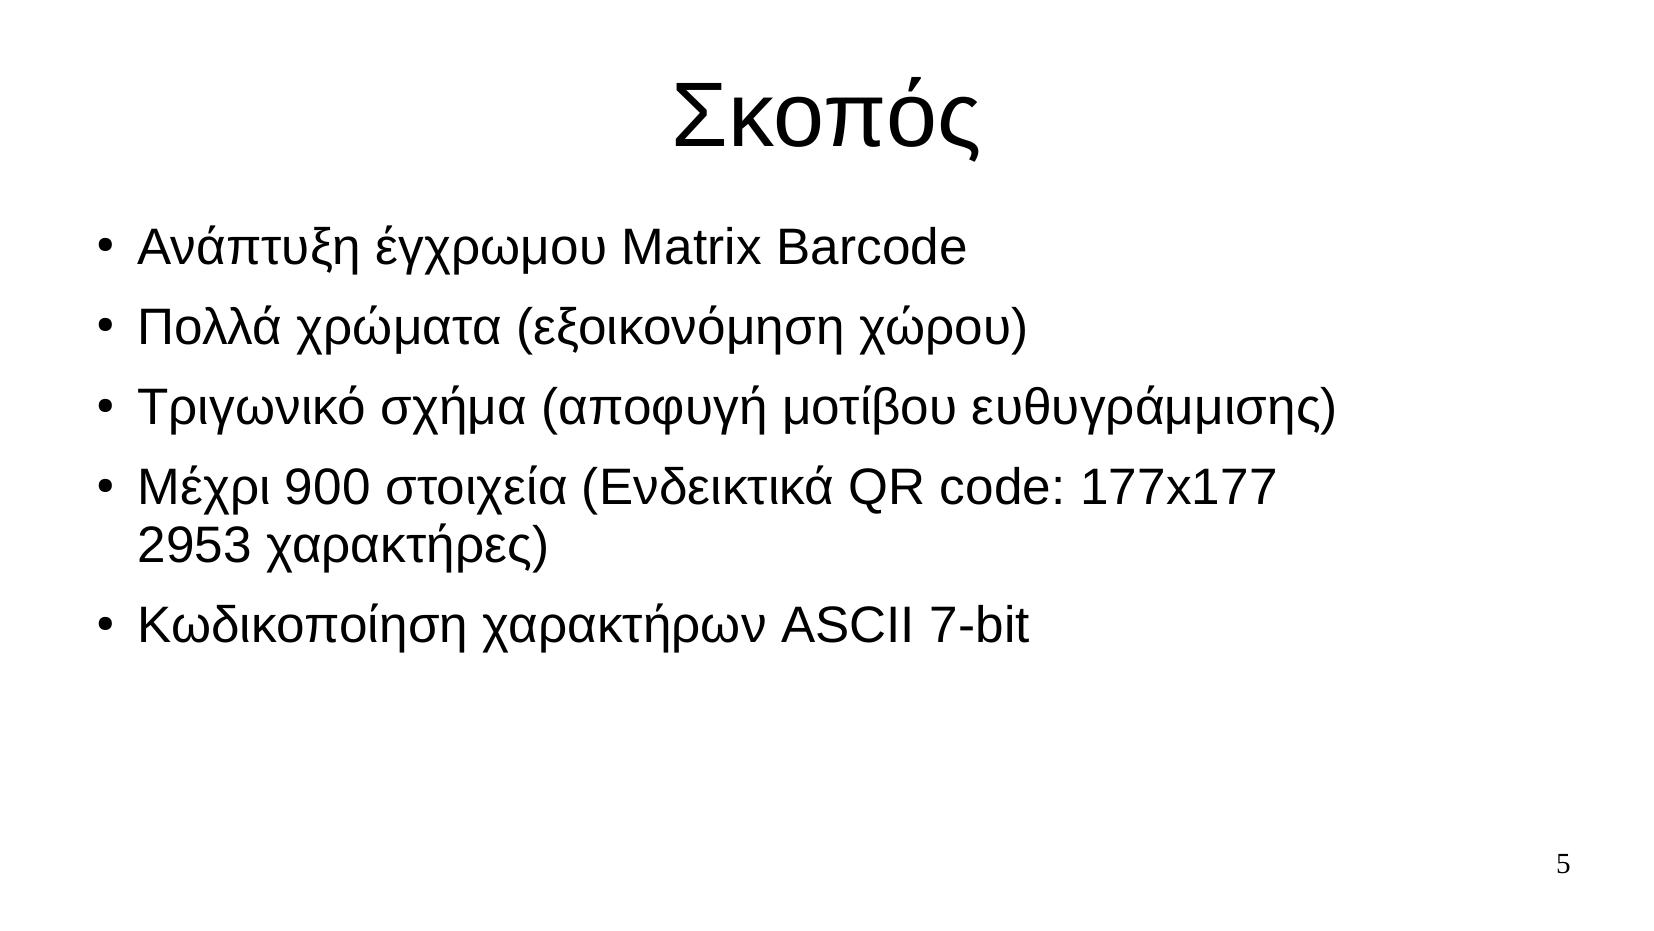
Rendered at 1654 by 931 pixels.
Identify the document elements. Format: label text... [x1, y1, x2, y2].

title Σκοπός [82, 37, 1571, 193]
list Ανάπτυξη έγχρωμου Matrix Barcode Πολλά χρώματα (εξοικονόμηση χώρου) Τριγωνικό σχήμα (αποφυγή μοτίβου ευθυγράμμισης) Μέχρι 900 στοιχεία (Ενδεικτικά QR code: 177x177 2953 χαρακτήρες) Κωδικοποίηση χαρακτήρων ASCII 7-bit [82, 217, 1351, 713]
